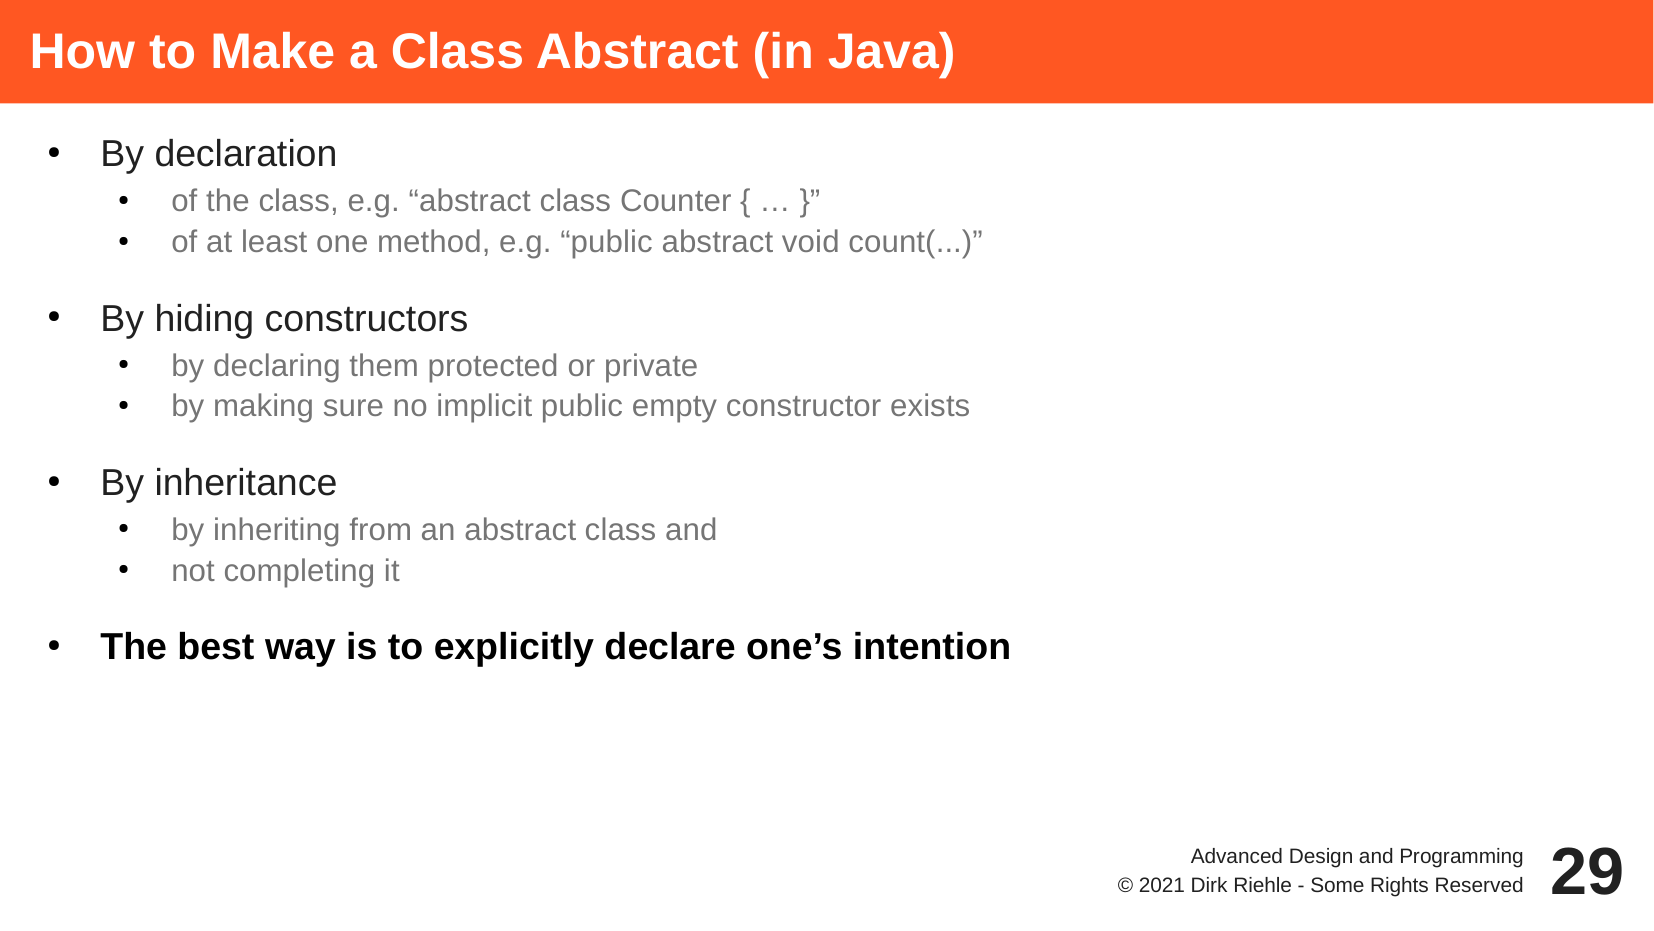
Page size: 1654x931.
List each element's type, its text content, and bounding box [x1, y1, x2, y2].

list By declaration of the class, e.g. “abstract class Counter { … }” of at least one method, e.g. “public abstract void count(...)” By hiding constructors by declaring them protected or private by making sure no implicit public empty constructor exists By inheritance by inheriting from an abstract class and not completing it The best way is to explicitly declare one’s intention [29, 132, 1625, 813]
title How to Make a Class Abstract (in Java) [0, 0, 1654, 104]
